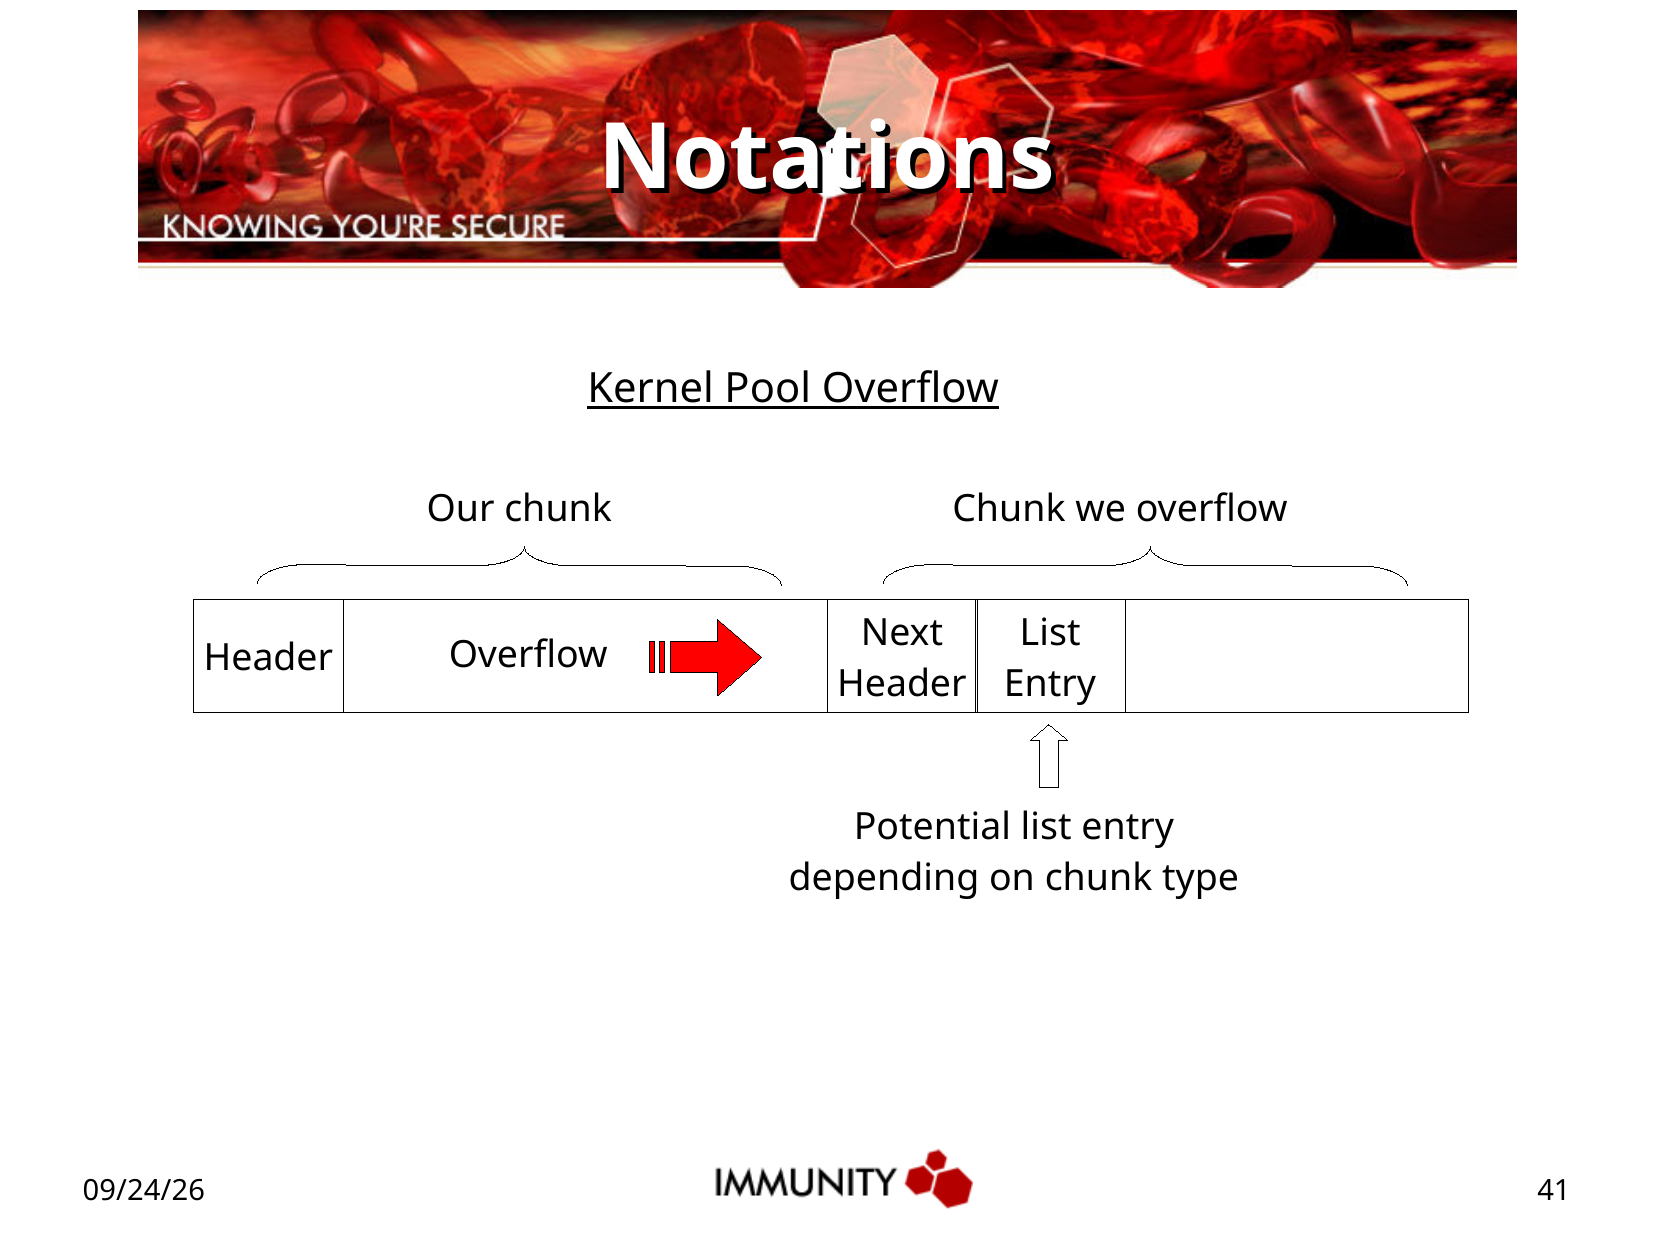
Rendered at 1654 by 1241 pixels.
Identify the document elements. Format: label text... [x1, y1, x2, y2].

text_box Header [193, 599, 344, 713]
text_box Chunk we overflow [937, 474, 1354, 548]
picture [694, 1130, 984, 1235]
text_box Overflow [434, 619, 639, 693]
text_box [659, 641, 665, 673]
title Notations [82, 49, 1571, 257]
text_box [649, 641, 655, 673]
text_box Next Header [827, 599, 975, 713]
text_box Our chunk [411, 474, 640, 548]
text_box List Entry [975, 599, 1126, 713]
picture [138, 10, 1517, 49]
text_box [670, 619, 762, 696]
text_box Kernel Pool Overflow [572, 350, 1090, 431]
text_box Potential list entry depending on chunk type [773, 791, 1327, 924]
picture [138, 257, 1517, 288]
